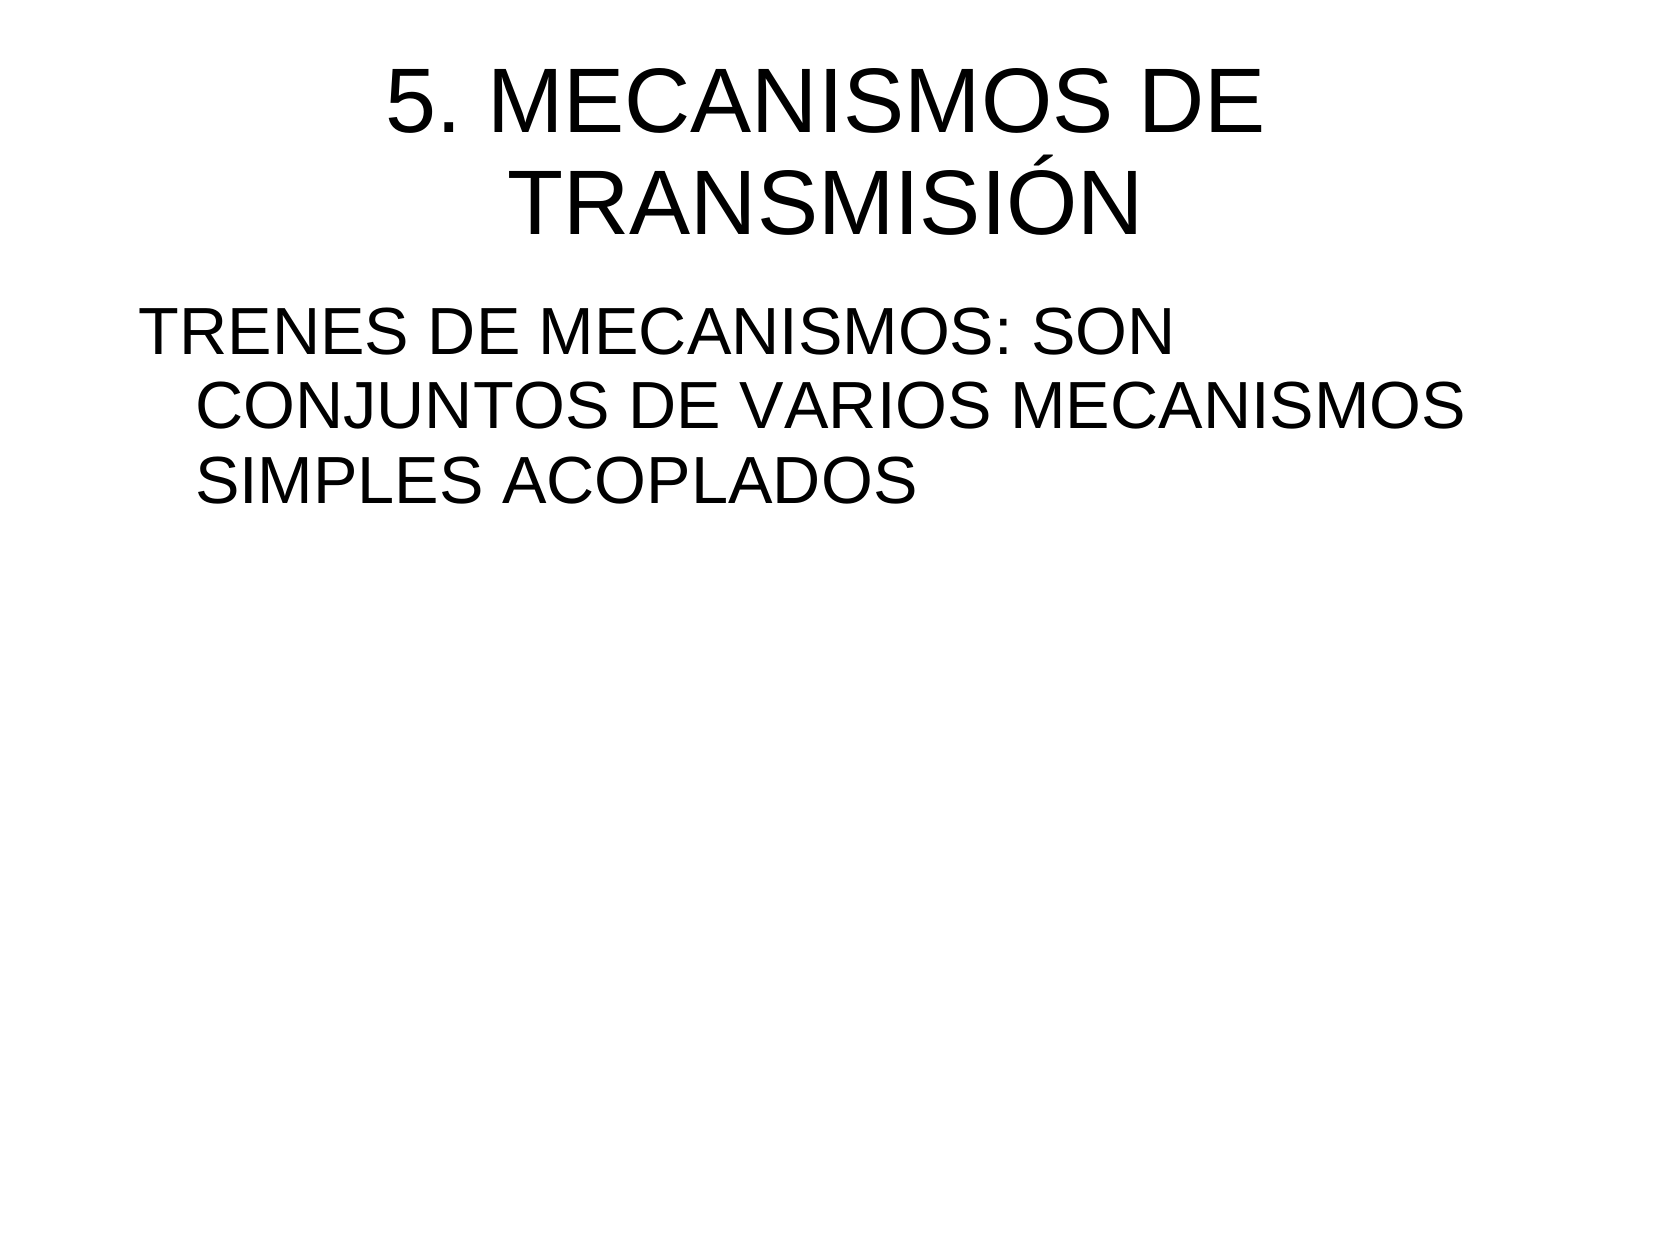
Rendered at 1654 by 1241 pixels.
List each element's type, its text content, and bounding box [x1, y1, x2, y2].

title 5. MECANISMOS DE TRANSMISIÓN [82, 50, 1571, 256]
list TRENES DE MECANISMOS: SON CONJUNTOS DE VARIOS MECANISMOS SIMPLES ACOPLADOS [82, 290, 1571, 1109]
